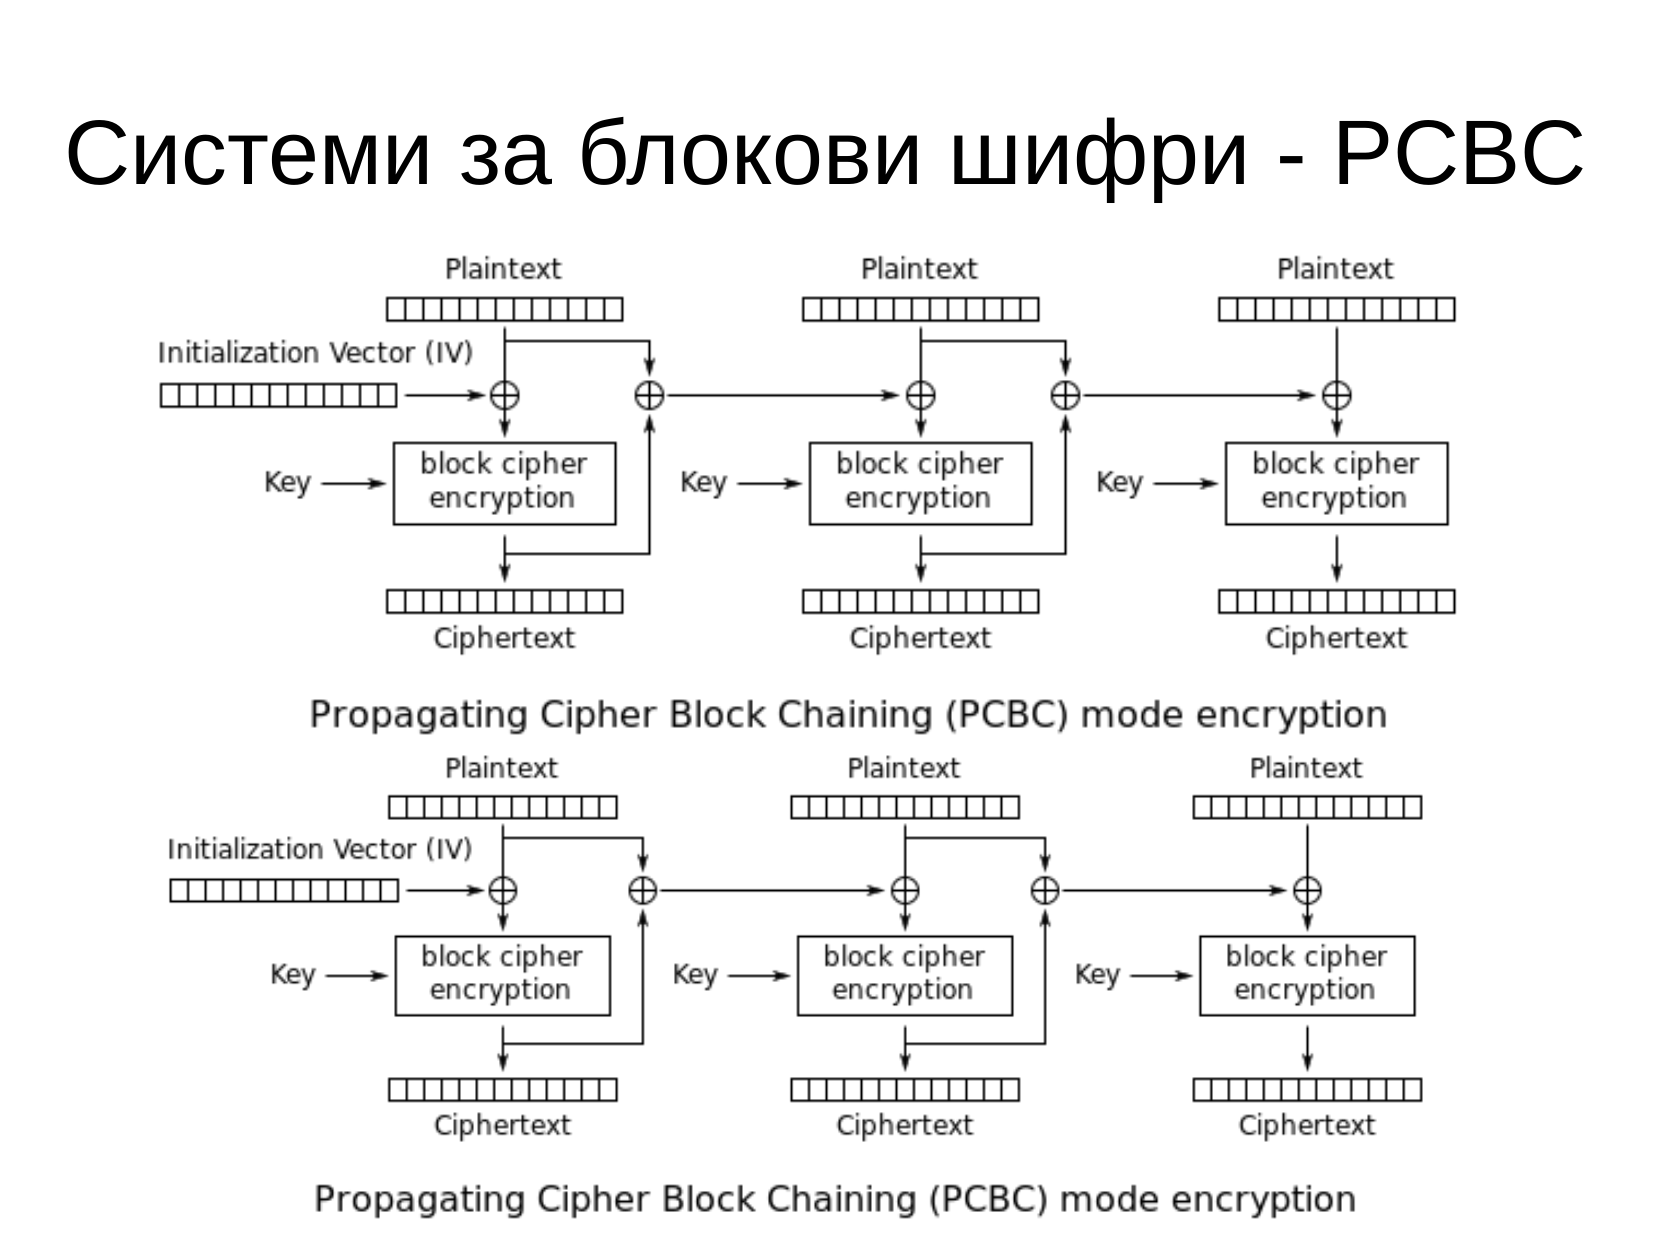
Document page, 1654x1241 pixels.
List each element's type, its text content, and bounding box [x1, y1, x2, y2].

picture [147, 216, 1506, 1241]
title Системи за блокови шифри - PCBC [59, 56, 1595, 250]
